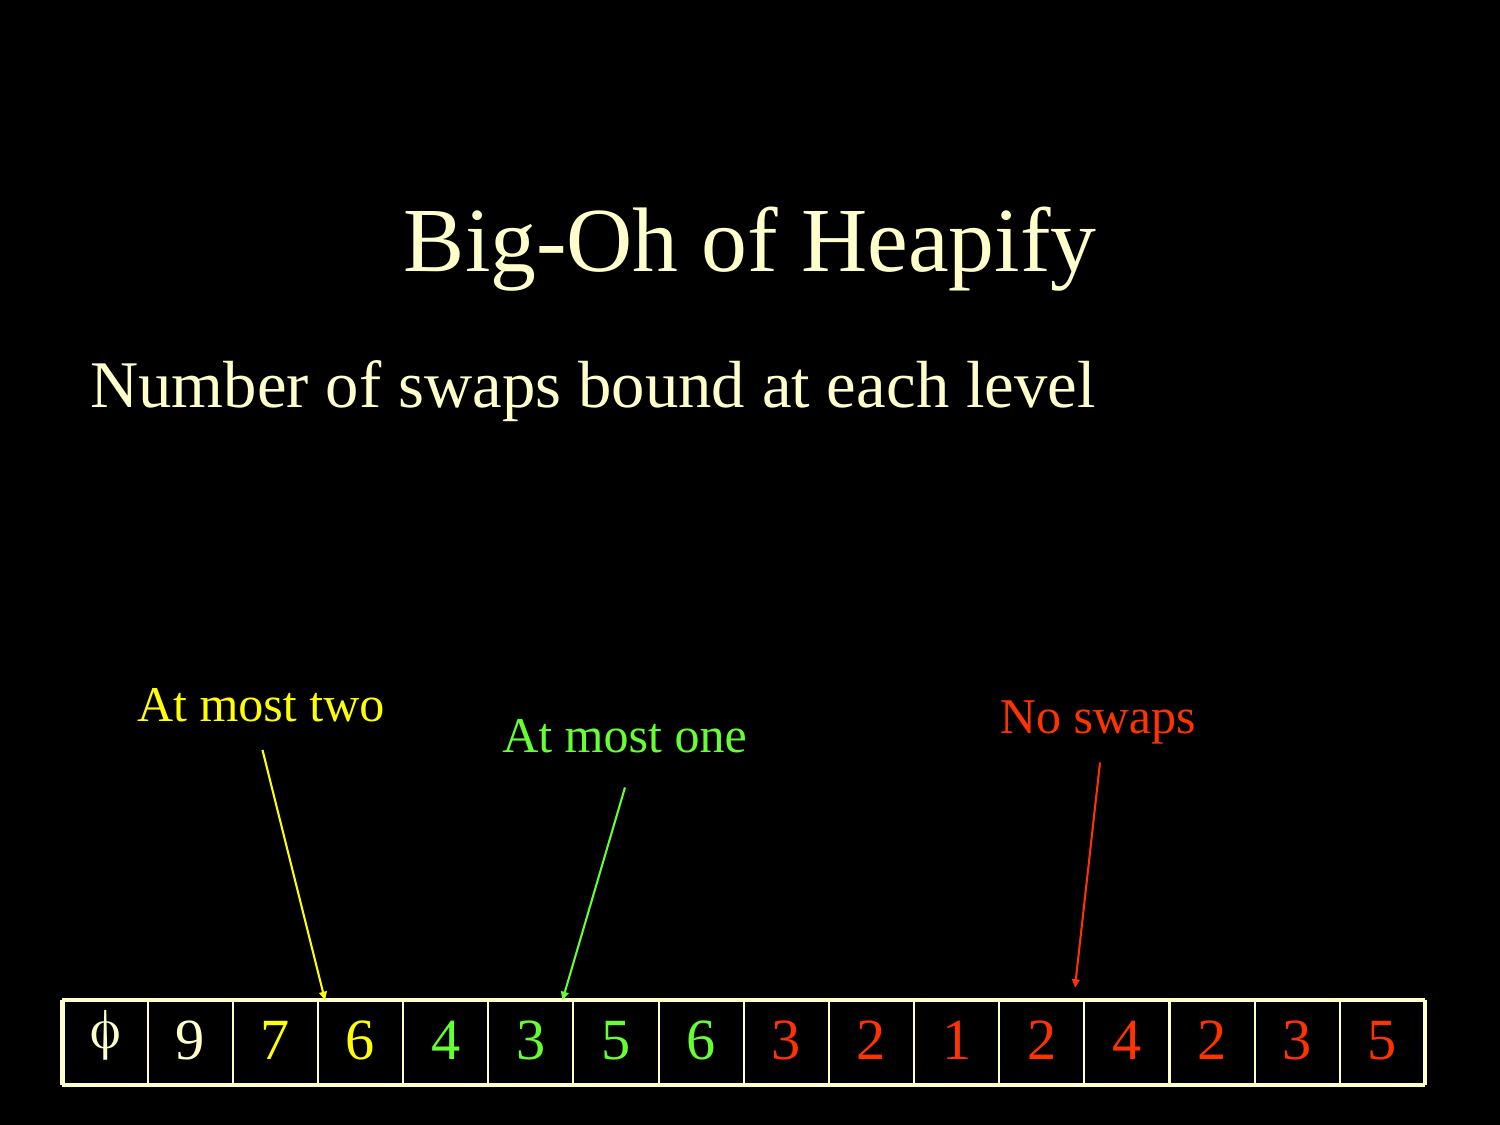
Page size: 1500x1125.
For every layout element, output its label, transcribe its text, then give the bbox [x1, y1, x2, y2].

title Big-Oh of Heapify [22, 145, 1480, 336]
text_box 6 [319, 1002, 402, 1083]
text_box 4 [1085, 1002, 1168, 1083]
text_box 1 [915, 1002, 998, 1083]
text_box 5 [574, 1002, 658, 1083]
text_box 7 [234, 1002, 317, 1083]
text_box 6 [660, 1002, 743, 1083]
text_box 2 [1171, 1002, 1254, 1083]
text_box At most one [487, 699, 762, 771]
text_box 9 [149, 1002, 232, 1083]
text_box 4 [404, 1002, 487, 1083]
text_box At most two [122, 669, 400, 740]
text_box  [65, 1002, 147, 1083]
text_box 3 [745, 1002, 828, 1083]
text_box 2 [830, 1002, 913, 1083]
text_box 3 [1256, 1002, 1339, 1083]
text_box 5 [1341, 1002, 1423, 1083]
text_box 2 [1000, 1002, 1083, 1083]
text_box 3 [489, 1002, 572, 1083]
text_box No swaps [985, 681, 1211, 753]
list Number of swaps bound at each level [75, 347, 1482, 438]
